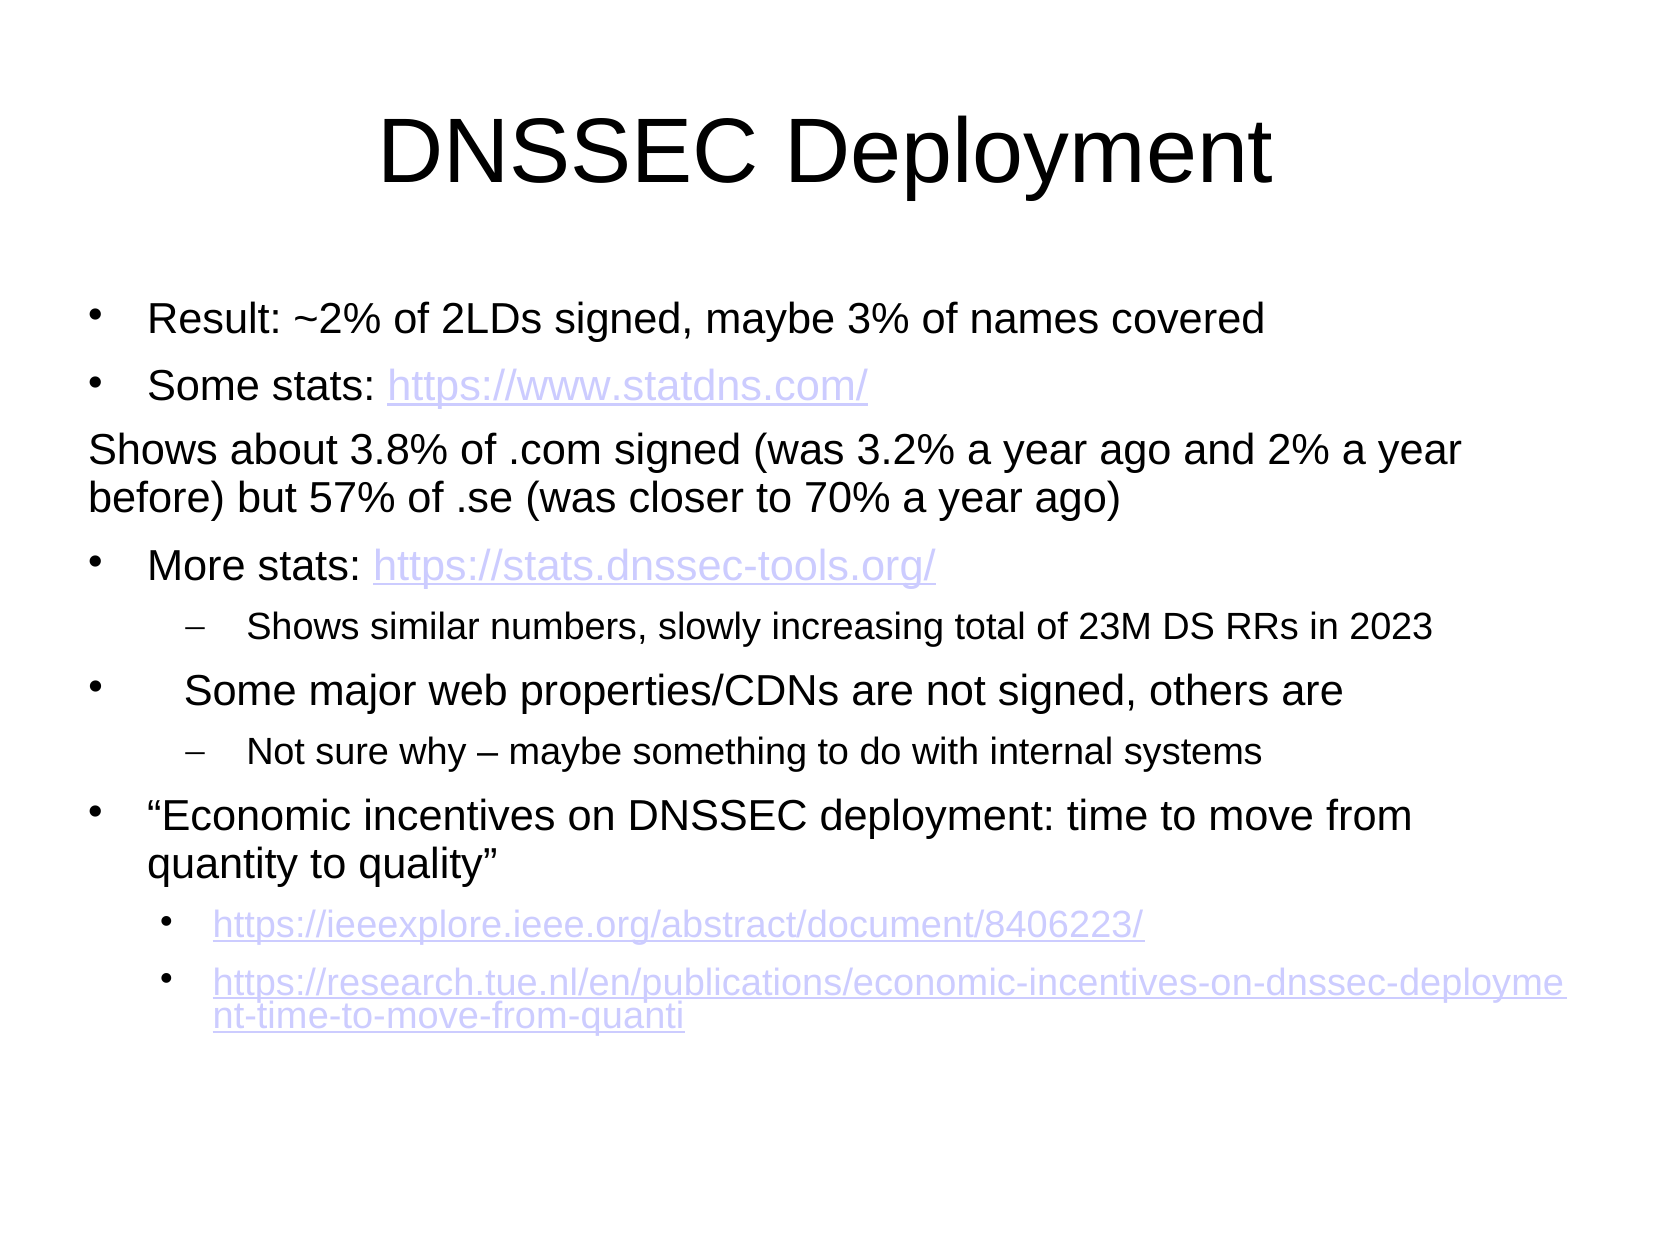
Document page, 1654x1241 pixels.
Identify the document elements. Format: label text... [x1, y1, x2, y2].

list Result: ~2% of 2LDs signed, maybe 3% of names covered Some stats: https://www.statdns.com/ Shows about 3.8% of .com signed (was 3.2% a year ago and 2% a year before) but 57% of .se (was closer to 70% a year ago) More stats: https://stats.dnssec-tools.org/ Shows similar numbers, slowly increasing total of 23M DS RRs in 2023 Some major web properties/CDNs are not signed, others are Not sure why – maybe something to do with internal systems “Economic incentives on DNSSEC deployment: time to move from quantity to quality” https://ieeexplore.ieee.org/abstract/document/8406223/ https://research.tue.nl/en/publications/economic-incentives-on-dnssec-deployment-time-to-move-from-quanti [88, 290, 1575, 1009]
title DNSSEC Deployment [82, 49, 1570, 256]
